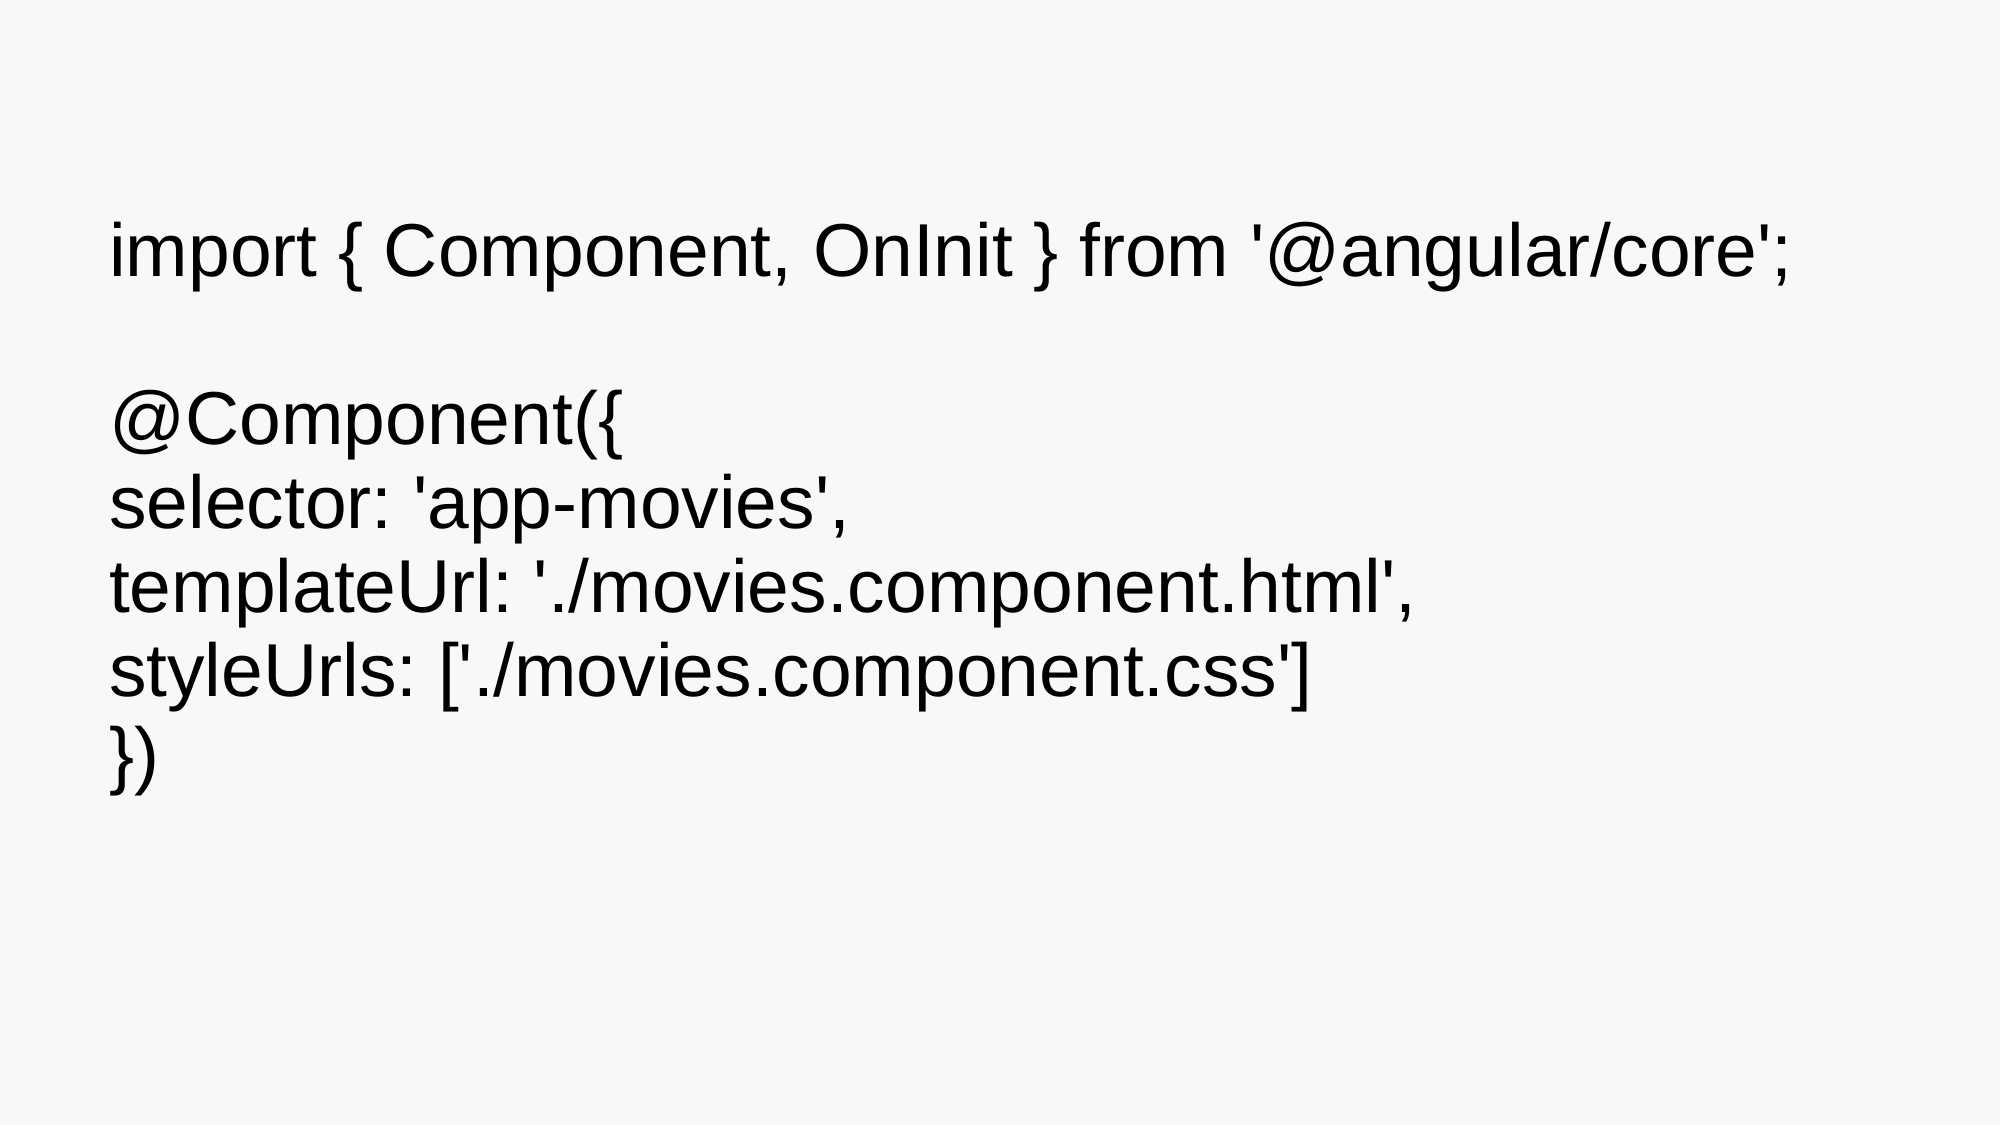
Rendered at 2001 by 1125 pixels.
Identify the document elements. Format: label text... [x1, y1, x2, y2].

text_box import { Component, OnInit } from '@angular/core'; @Component({ selector: 'app-movies', templateUrl: './movies.component.html', styleUrls: ['./movies.component.css'] }) [94, 200, 1949, 888]
